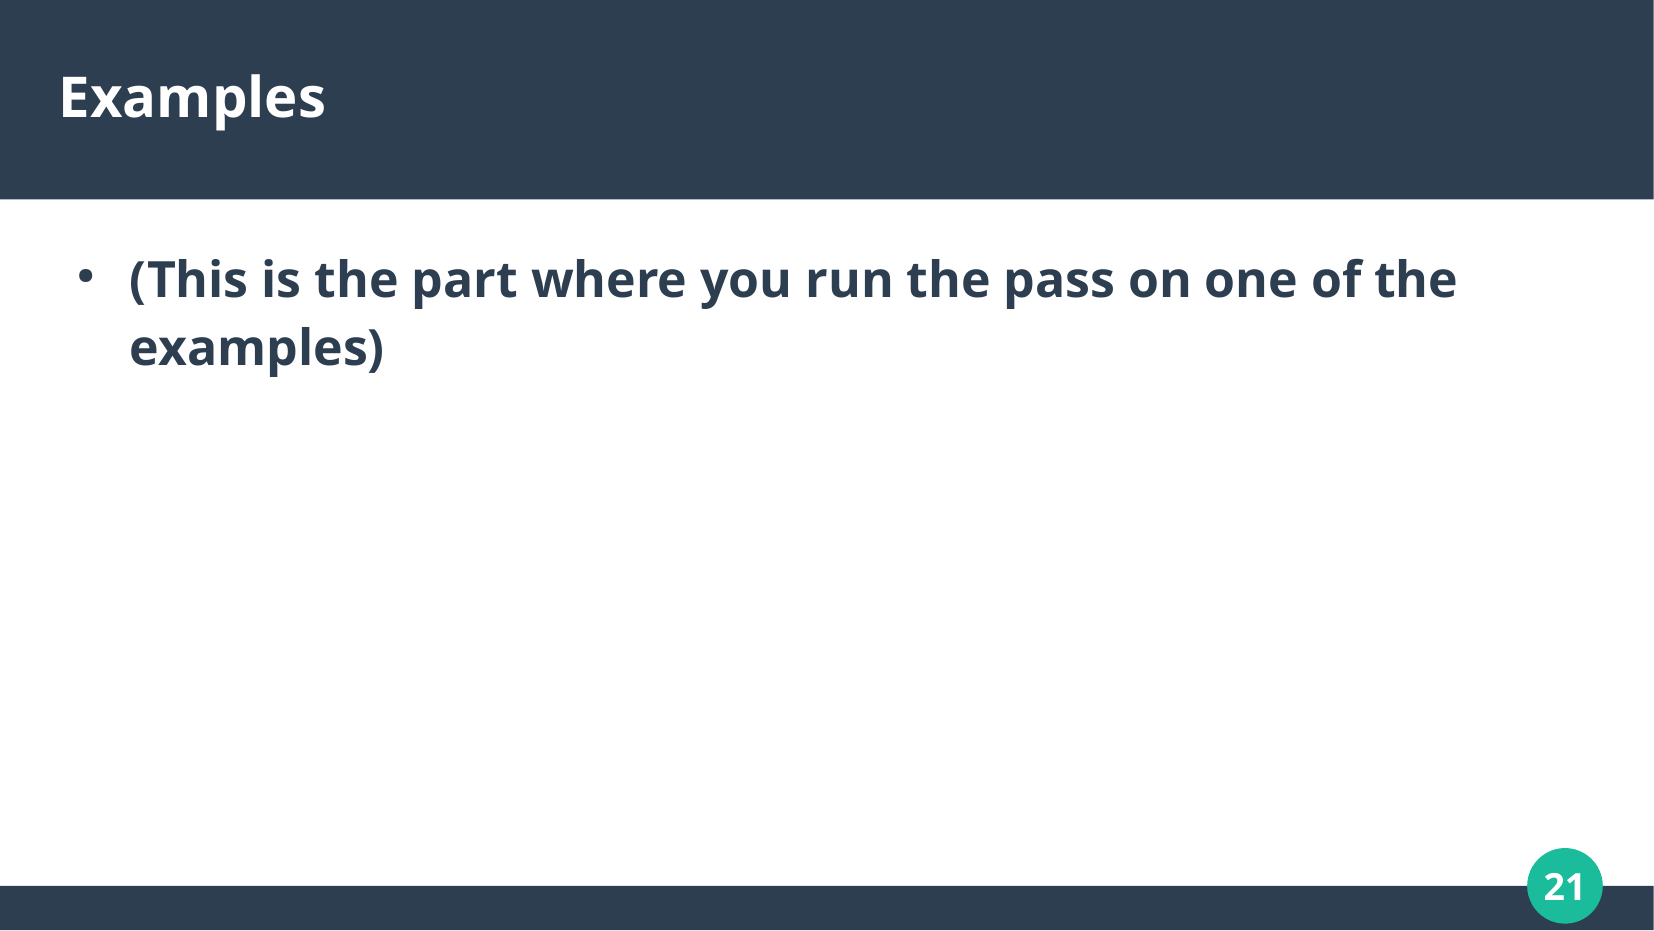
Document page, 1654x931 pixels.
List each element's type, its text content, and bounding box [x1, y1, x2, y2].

title Examples [59, 37, 1595, 155]
list (This is the part where you run the pass on one of the examples) [59, 243, 1595, 864]
